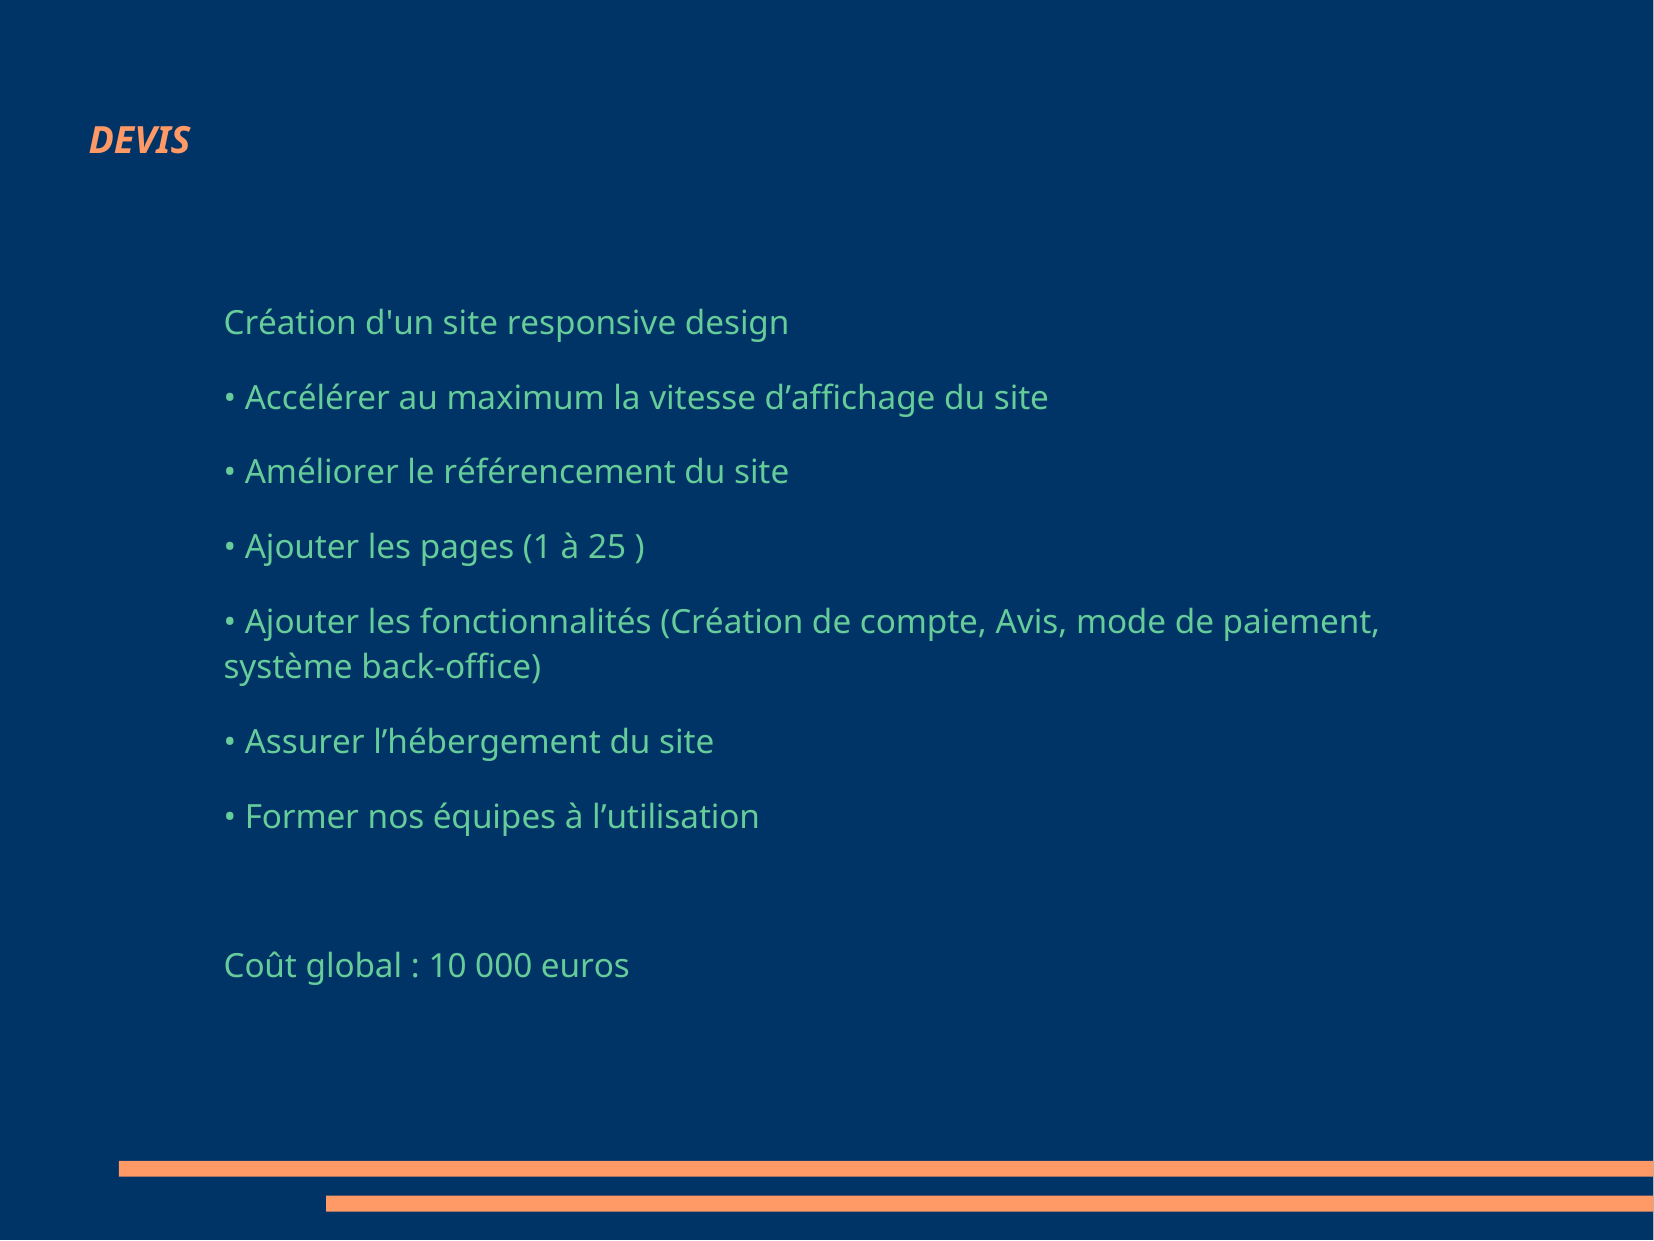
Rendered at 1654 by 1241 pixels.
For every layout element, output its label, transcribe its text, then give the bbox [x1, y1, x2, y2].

list Création d'un site responsive design • Accélérer au maximum la vitesse d’affichage du site • Améliorer le référencement du site • Ajouter les pages (1 à 25 ) • Ajouter les fonctionnalités (Création de compte, Avis, mode de paiement, système back-office) • Assurer l’hébergement du site • Former nos équipes à l’utilisation Coût global : 10 000 euros [152, 224, 1534, 1127]
title DEVIS [88, 35, 1534, 243]
